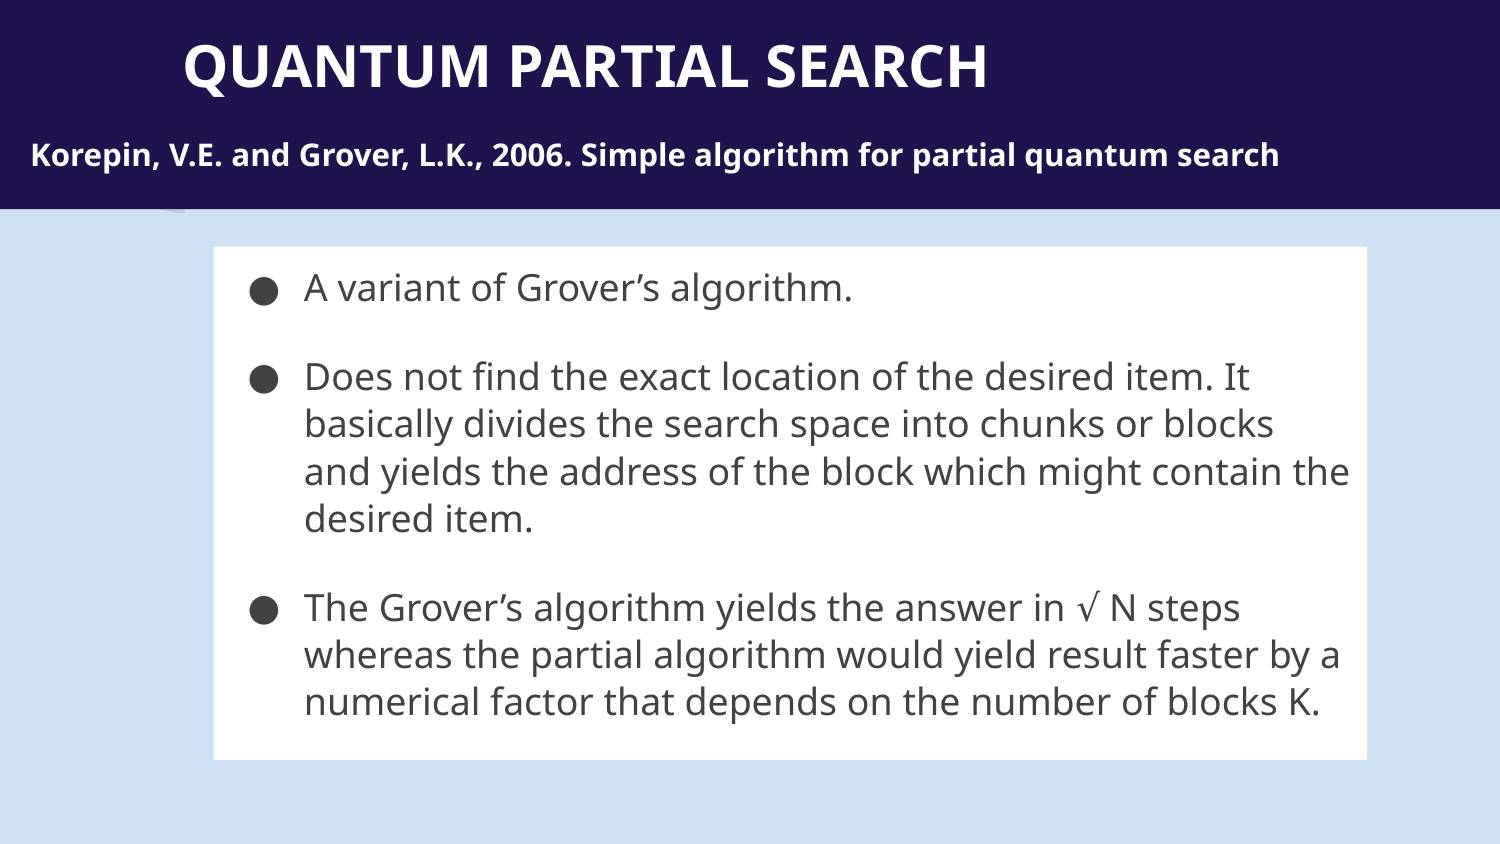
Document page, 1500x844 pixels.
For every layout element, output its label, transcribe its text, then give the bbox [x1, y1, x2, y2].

title QUANTUM PARTIAL SEARCH Korepin, V.E. and Grover, L.K., 2006. Simple algorithm for partial quantum search [0, 0, 1500, 210]
list A variant of Grover’s algorithm. Does not find the exact location of the desired item. It basically divides the search space into chunks or blocks and yields the address of the block which might contain the desired item. The Grover’s algorithm yields the answer in √ N steps whereas the partial algorithm would yield result faster by a numerical factor that depends on the number of blocks K. [213, 246, 1368, 760]
